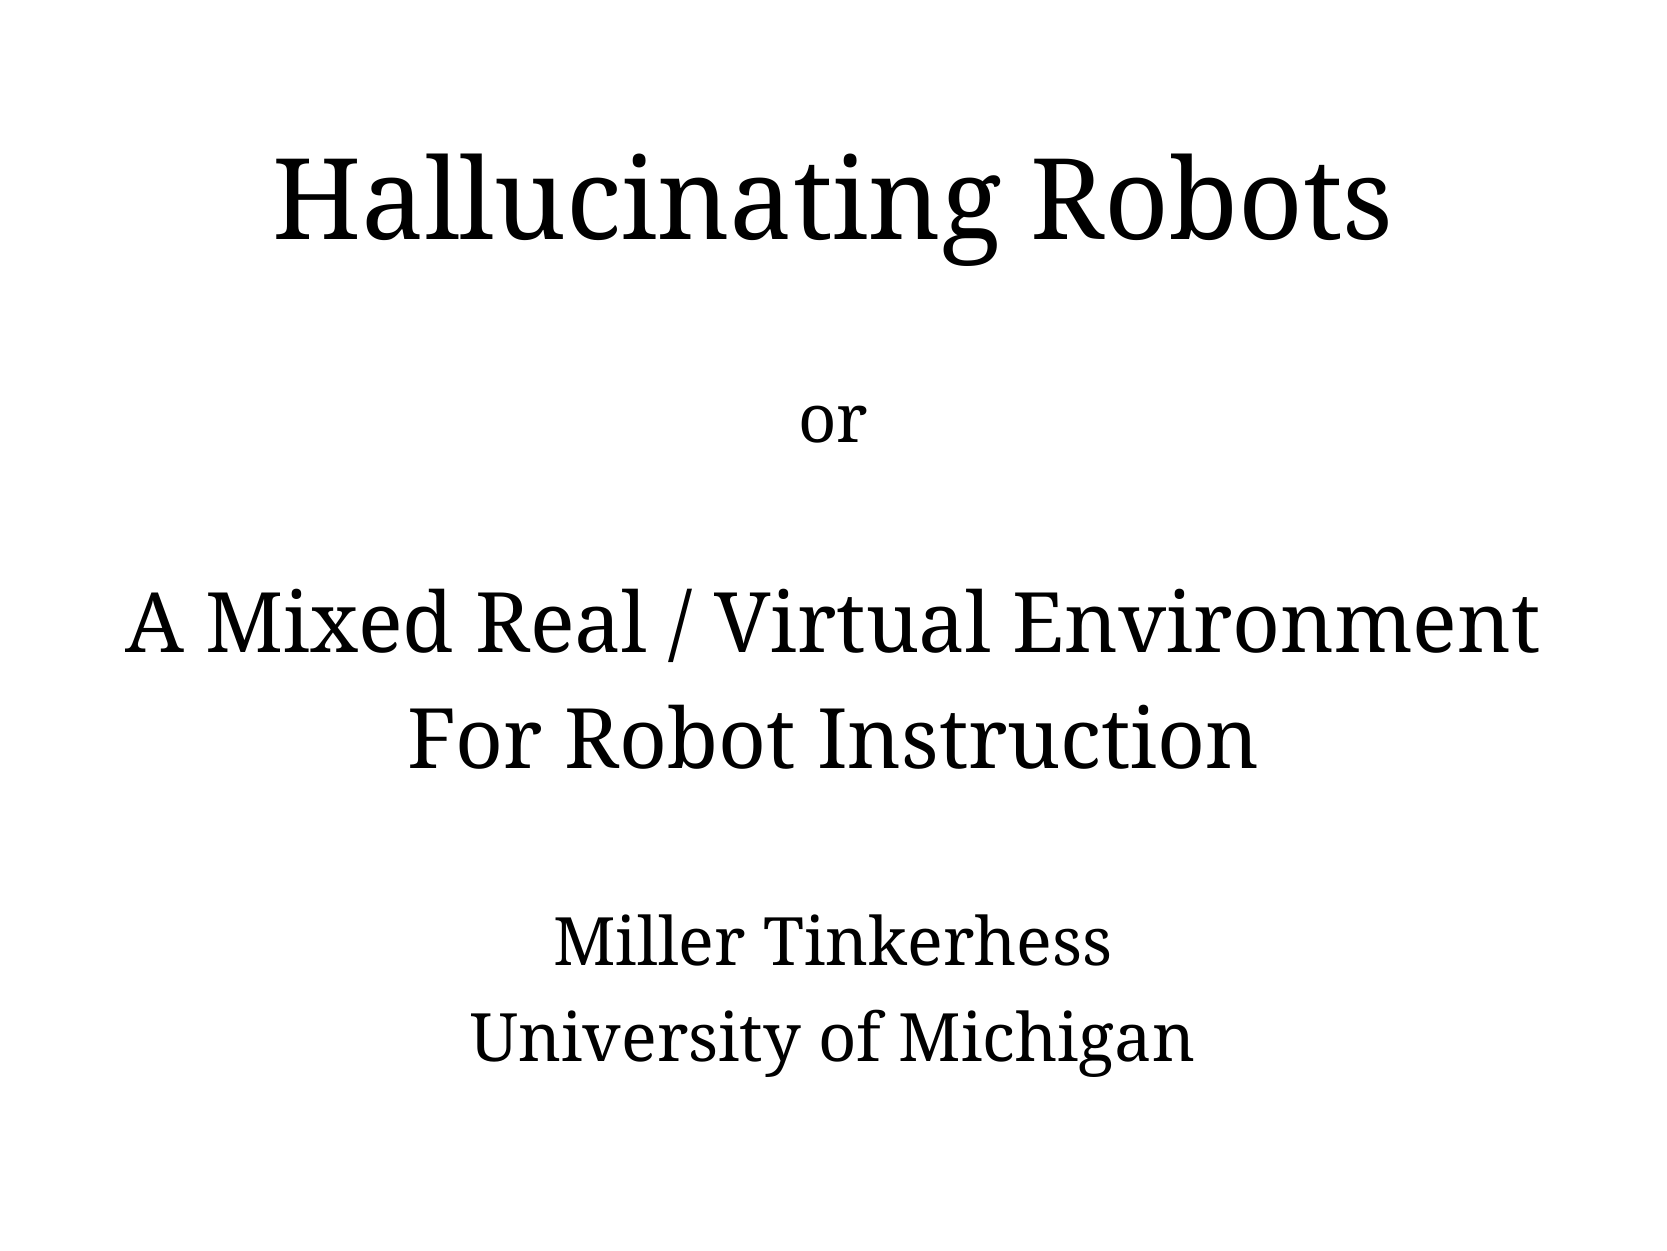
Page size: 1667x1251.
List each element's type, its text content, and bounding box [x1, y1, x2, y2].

subtitle Hallucinating Robots or A Mixed Real / Virtual Environment For Robot Instruction Miller Tinkerhess University of Michigan [124, 63, 1542, 1139]
